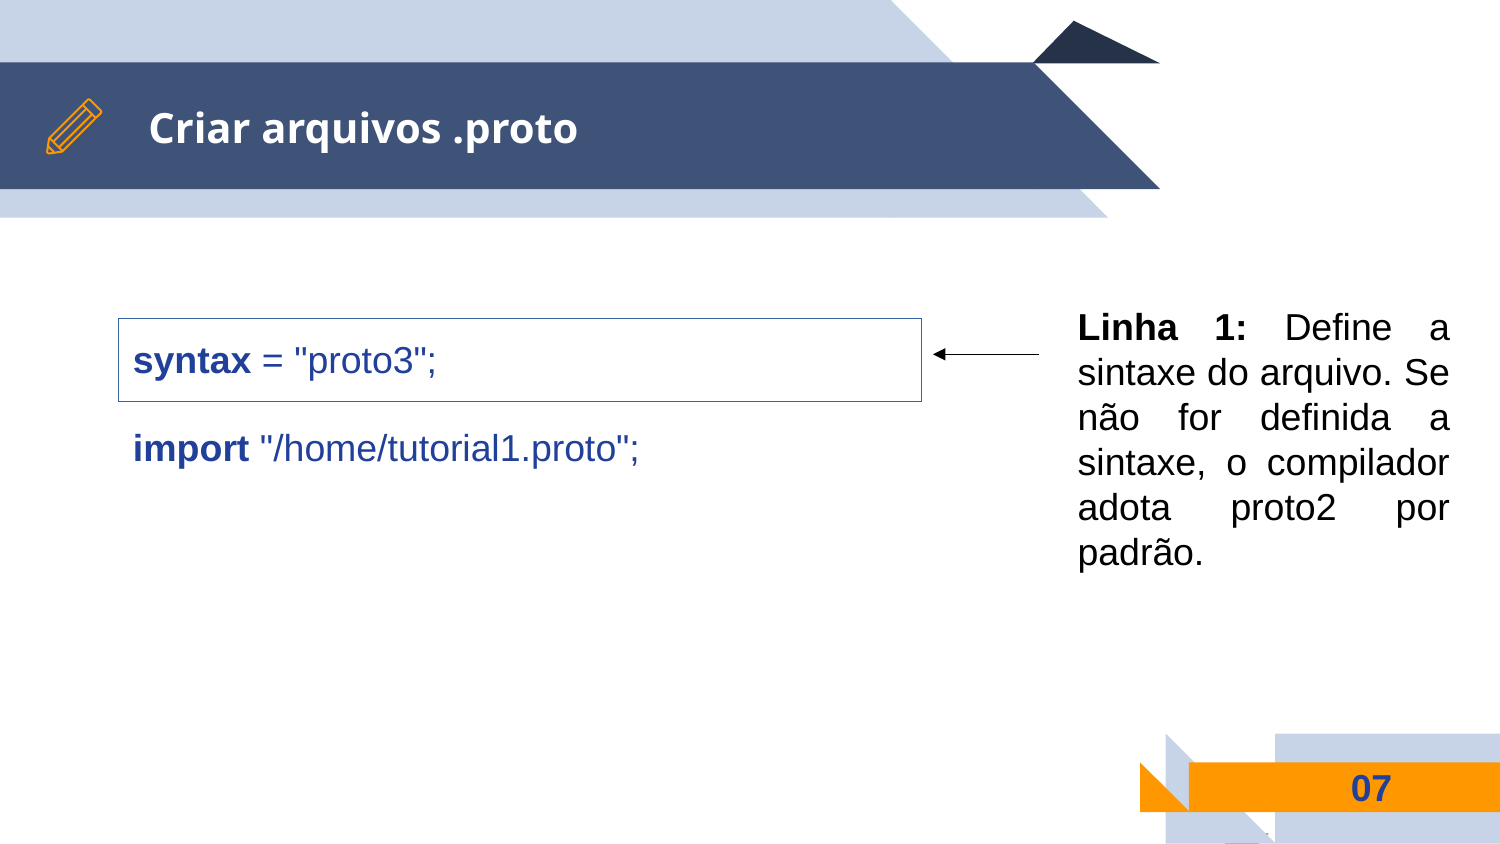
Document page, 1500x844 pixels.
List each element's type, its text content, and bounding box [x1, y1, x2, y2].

text_box syntax = "proto3"; [118, 318, 922, 402]
text_box Linha 1: Define a sintaxe do arquivo. Se não for definida a sintaxe, o compilador adota proto2 por padrão. [1062, 295, 1465, 650]
text_box Criar arquivos .proto [133, 64, 1035, 190]
text_box import "/home/tutorial1.proto"; [118, 236, 1181, 625]
text_box 07 [1249, 760, 1494, 813]
